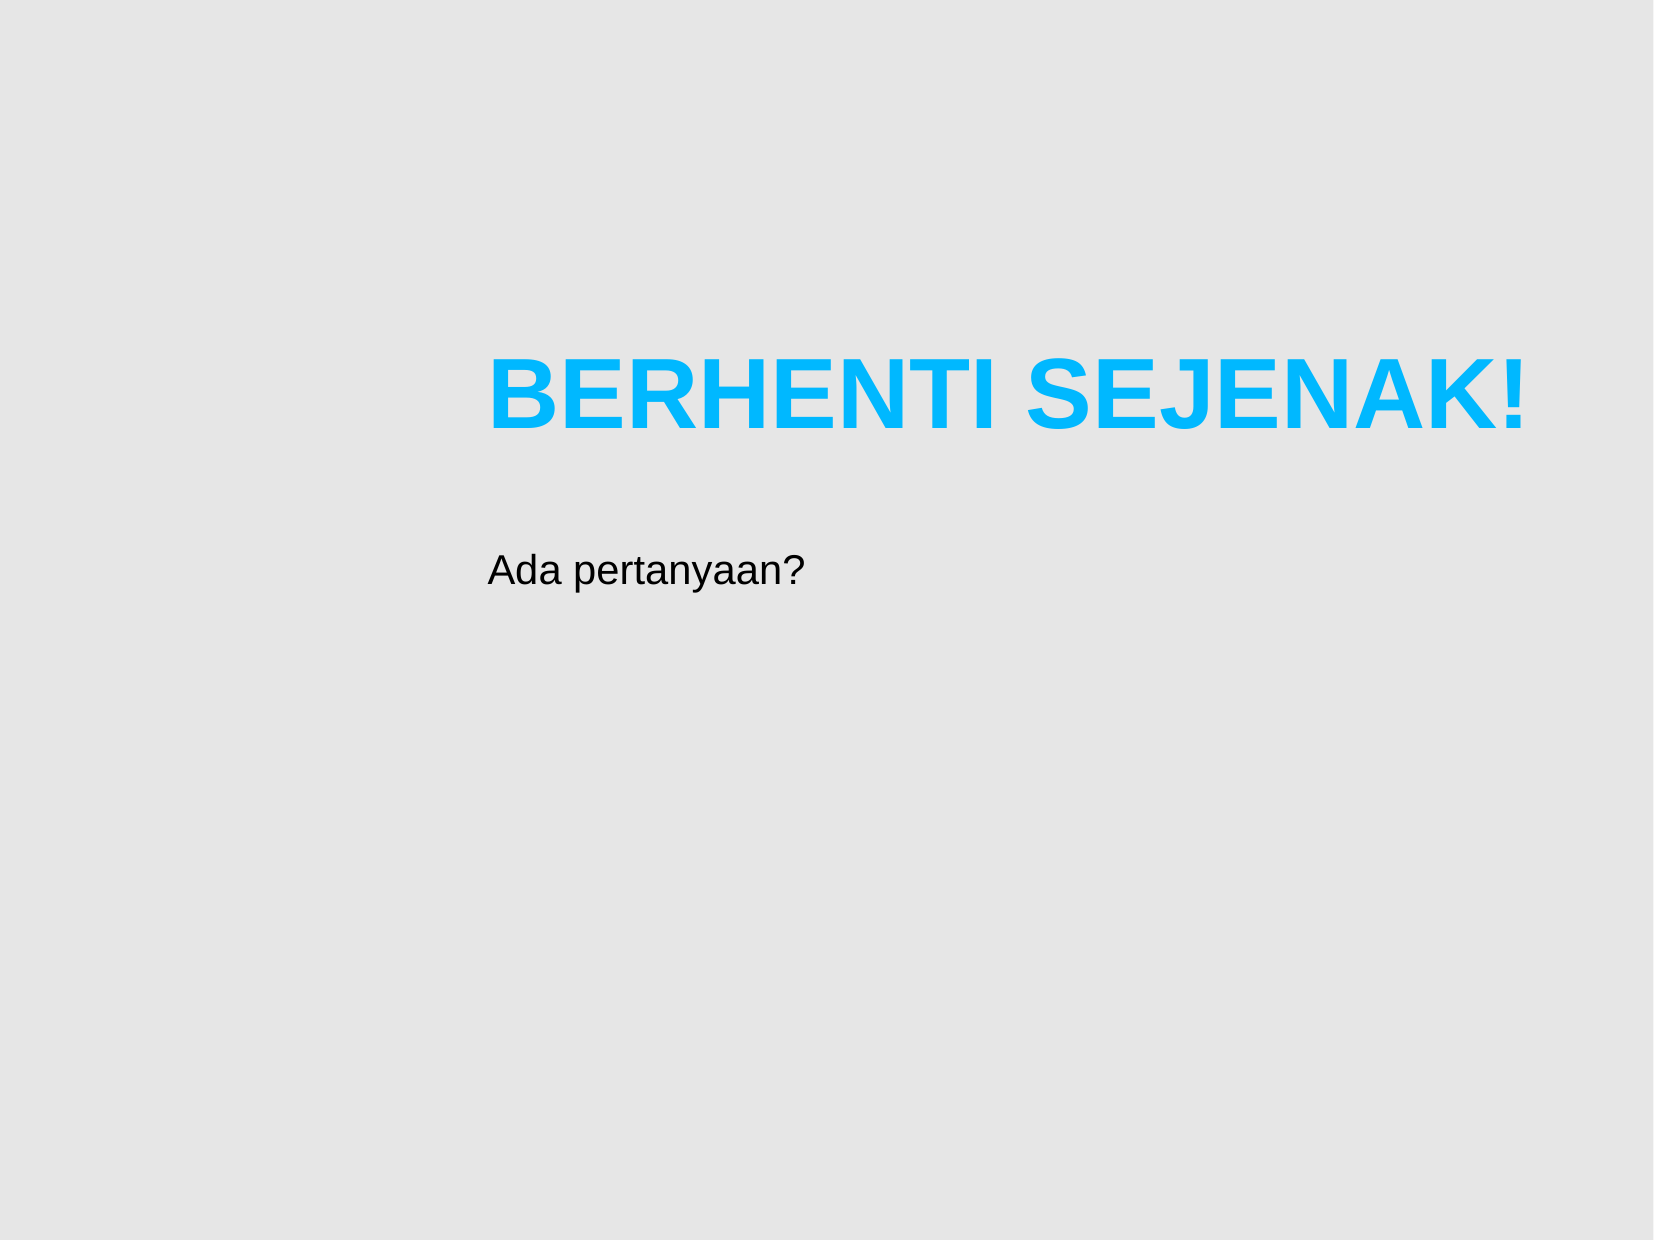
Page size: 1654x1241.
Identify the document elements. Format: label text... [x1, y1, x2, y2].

title BERHENTI SEJENAK! [487, 337, 1534, 450]
text_box Ada pertanyaan? [487, 487, 826, 629]
